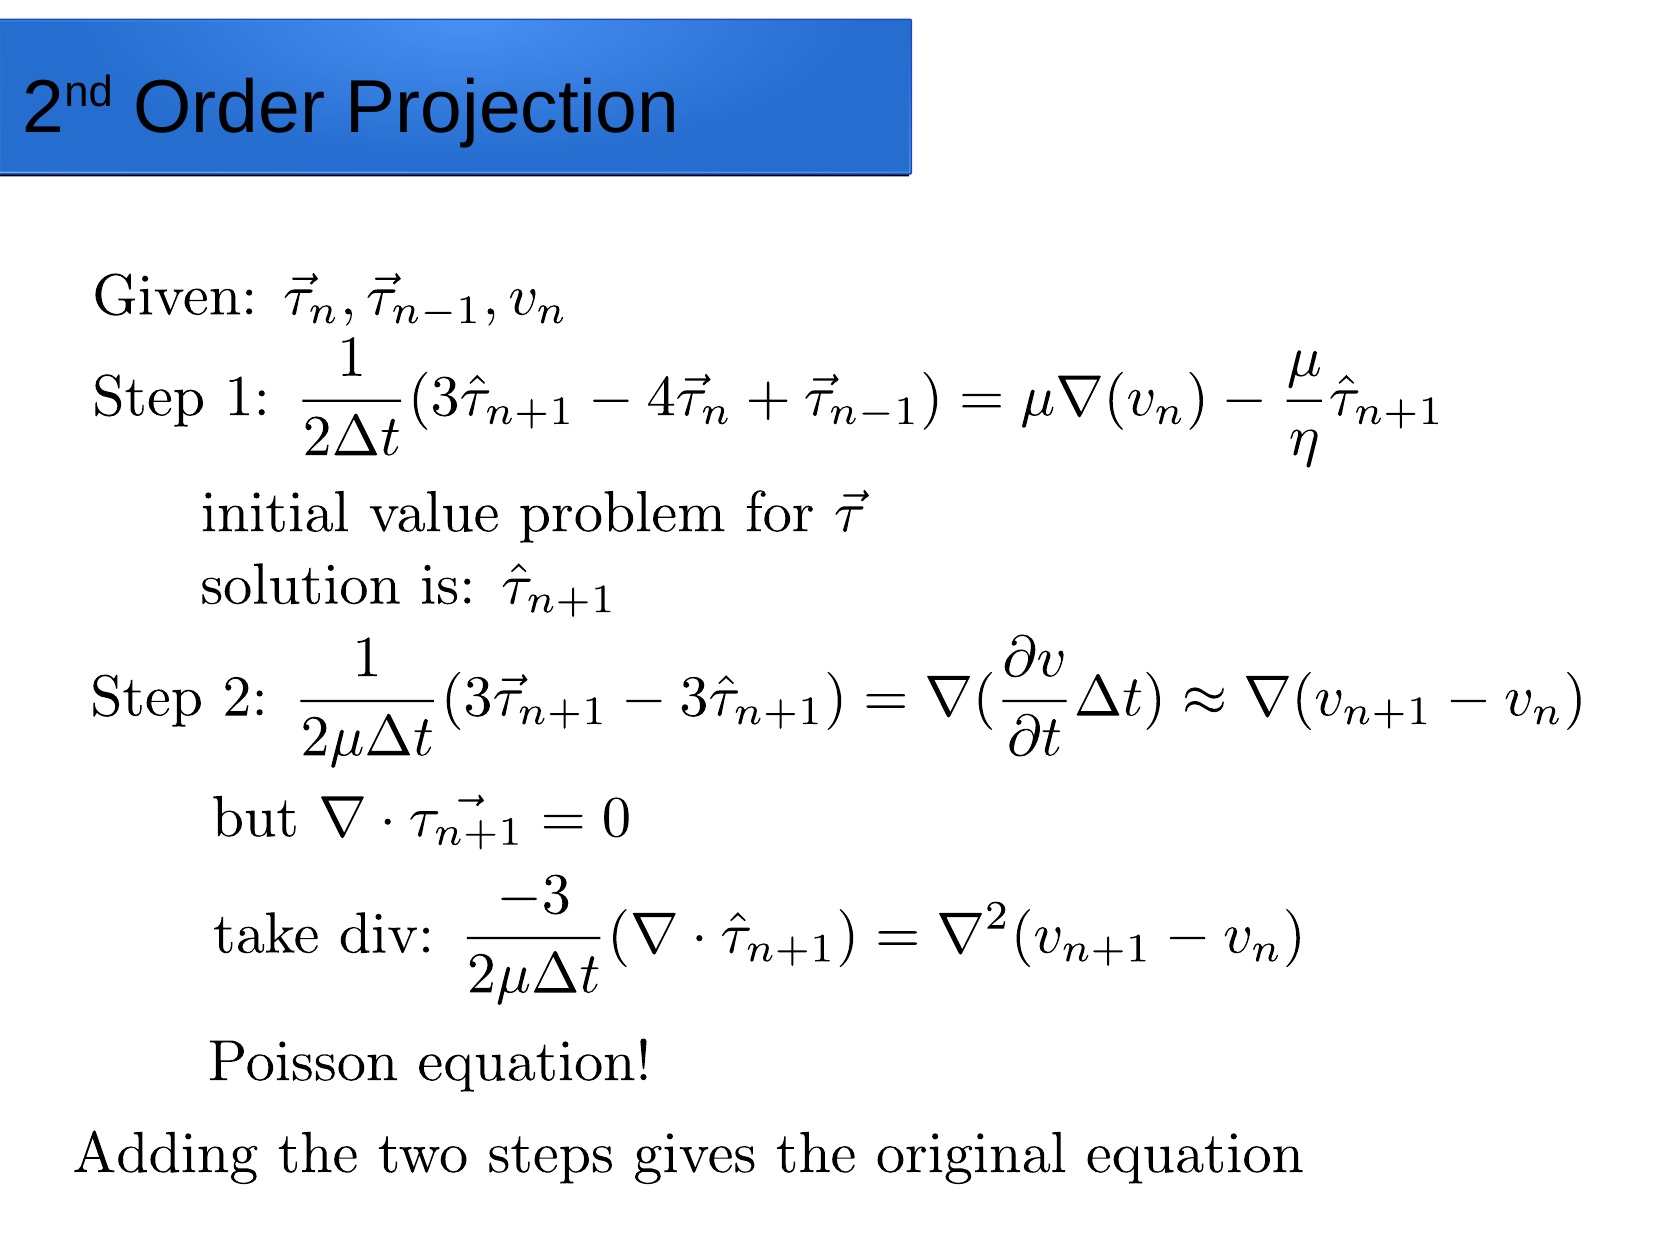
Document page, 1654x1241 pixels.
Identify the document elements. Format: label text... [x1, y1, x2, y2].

text_box [72, 1130, 1304, 1185]
title 2nd Order Projection [22, 47, 886, 166]
text_box [92, 337, 1442, 468]
text_box [212, 874, 1306, 1006]
text_box [207, 1038, 652, 1092]
text_box [200, 563, 615, 618]
text_box [90, 634, 1587, 768]
text_box [92, 272, 566, 328]
text_box [200, 489, 871, 543]
text_box [211, 794, 632, 850]
